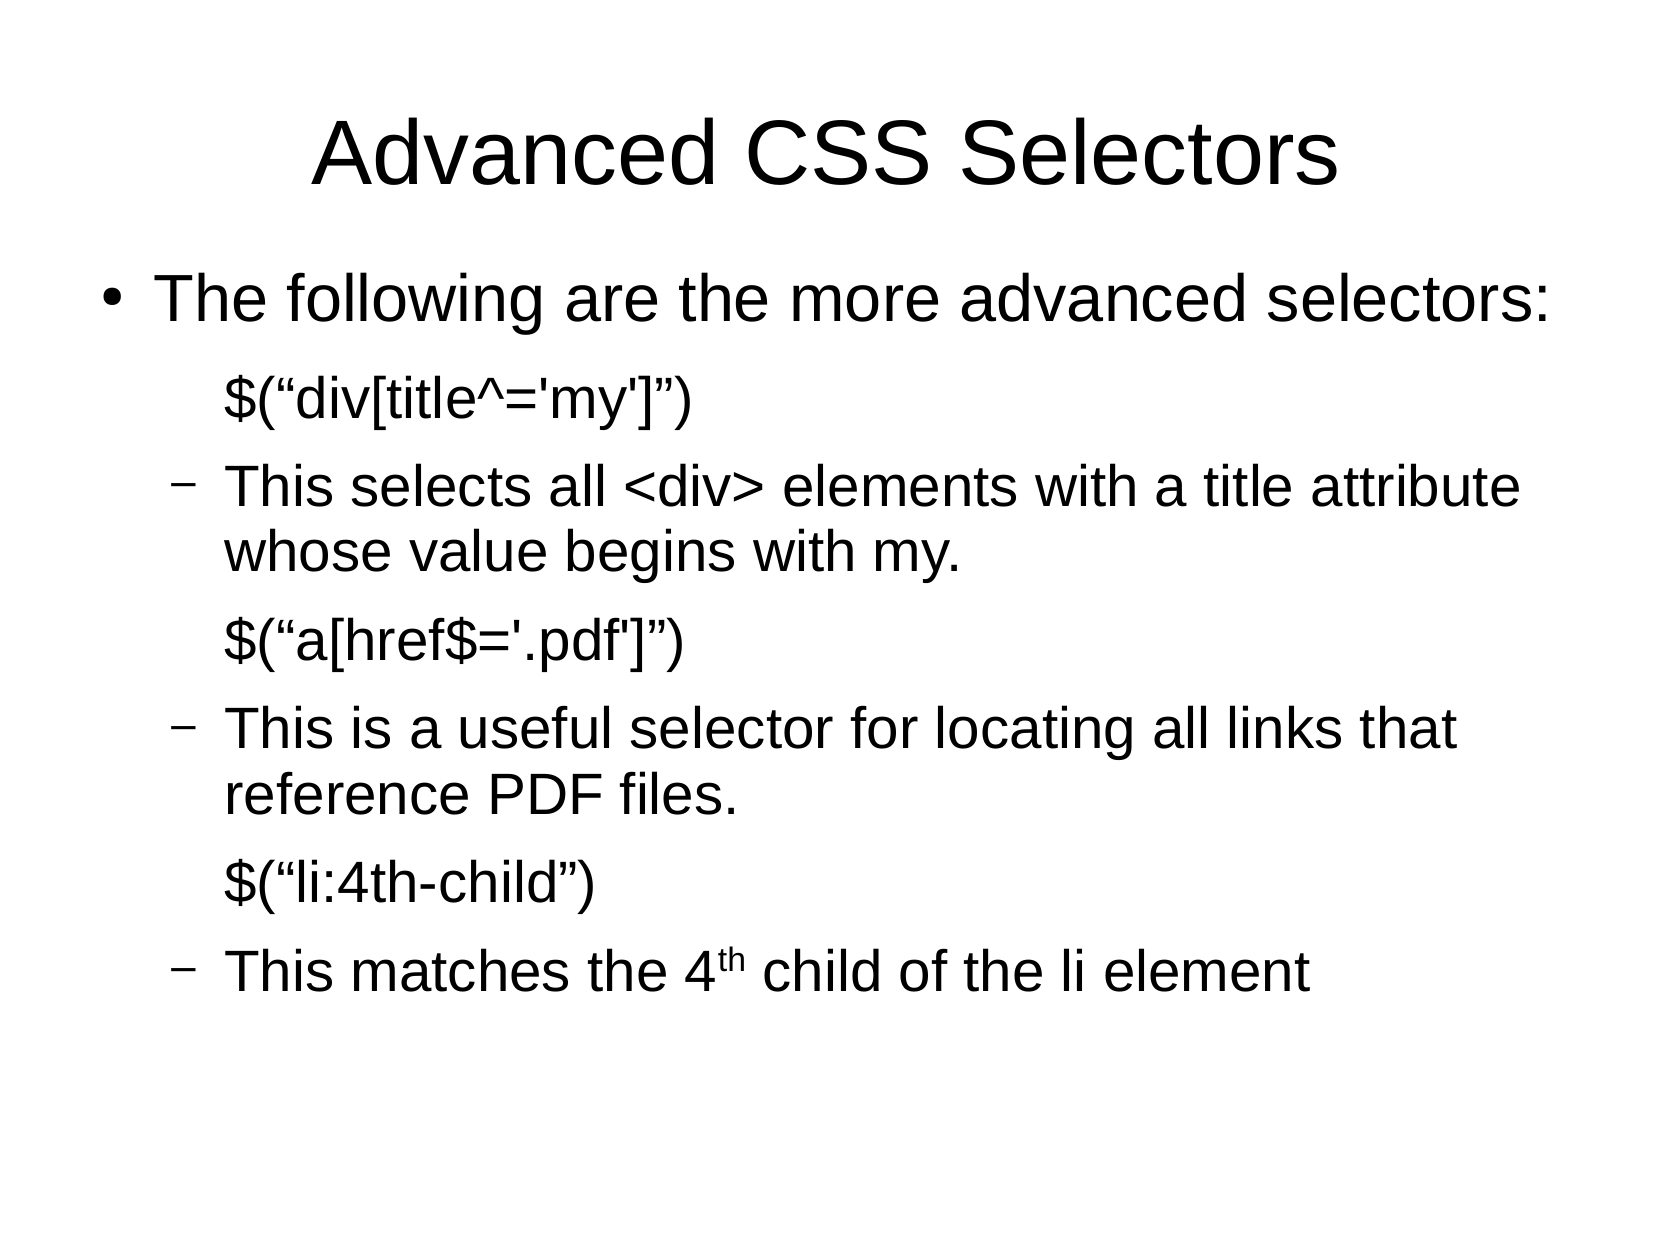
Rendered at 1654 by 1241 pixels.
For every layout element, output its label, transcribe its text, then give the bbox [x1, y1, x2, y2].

title Advanced CSS Selectors [82, 49, 1571, 257]
list The following are the more advanced selectors: $(“div[title^='my']”) This selects all <div> elements with a title attribute whose value begins with my. $(“a[href$='.pdf']”) This is a useful selector for locating all links that reference PDF files. $(“li:4th-child”) This matches the 4th child of the li element [82, 261, 1571, 1075]
